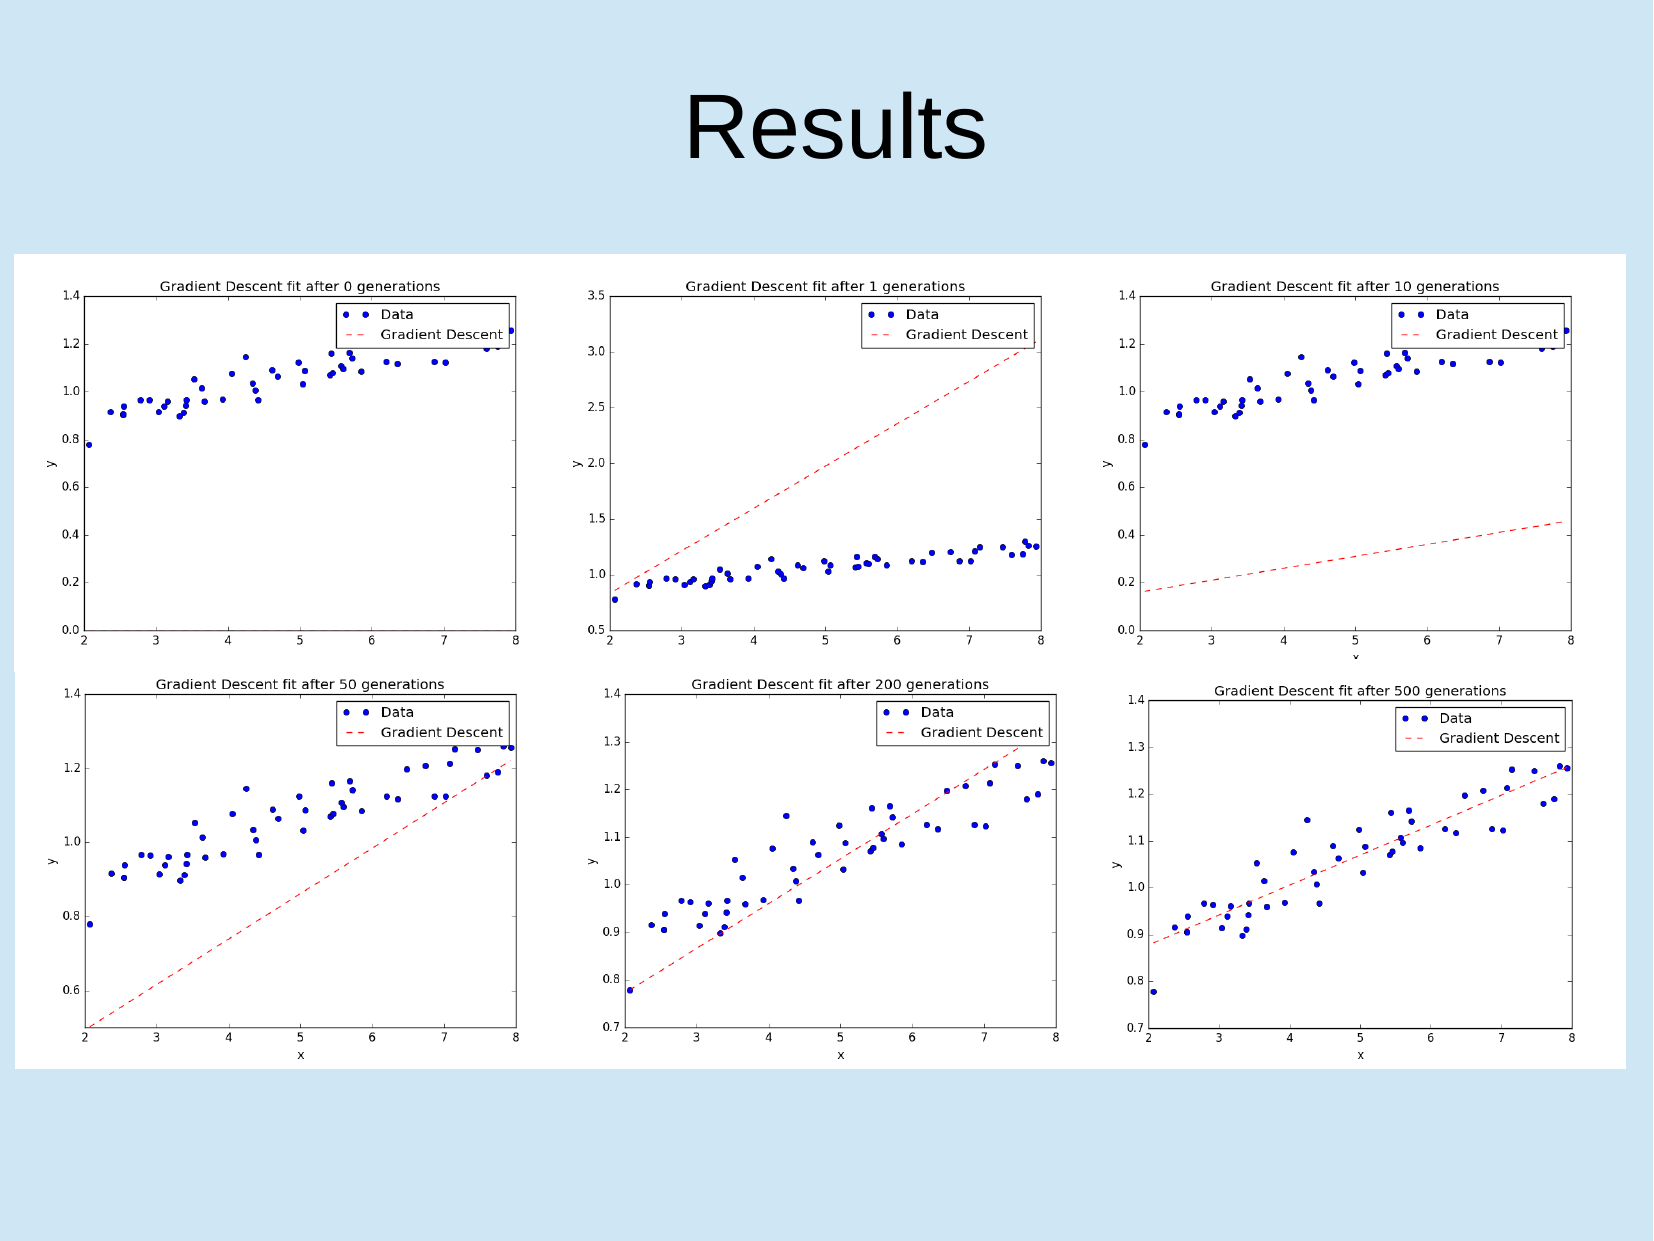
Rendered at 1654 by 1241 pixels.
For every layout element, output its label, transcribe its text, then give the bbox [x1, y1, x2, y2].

title Results [577, 75, 1096, 178]
picture [14, 254, 1626, 1069]
